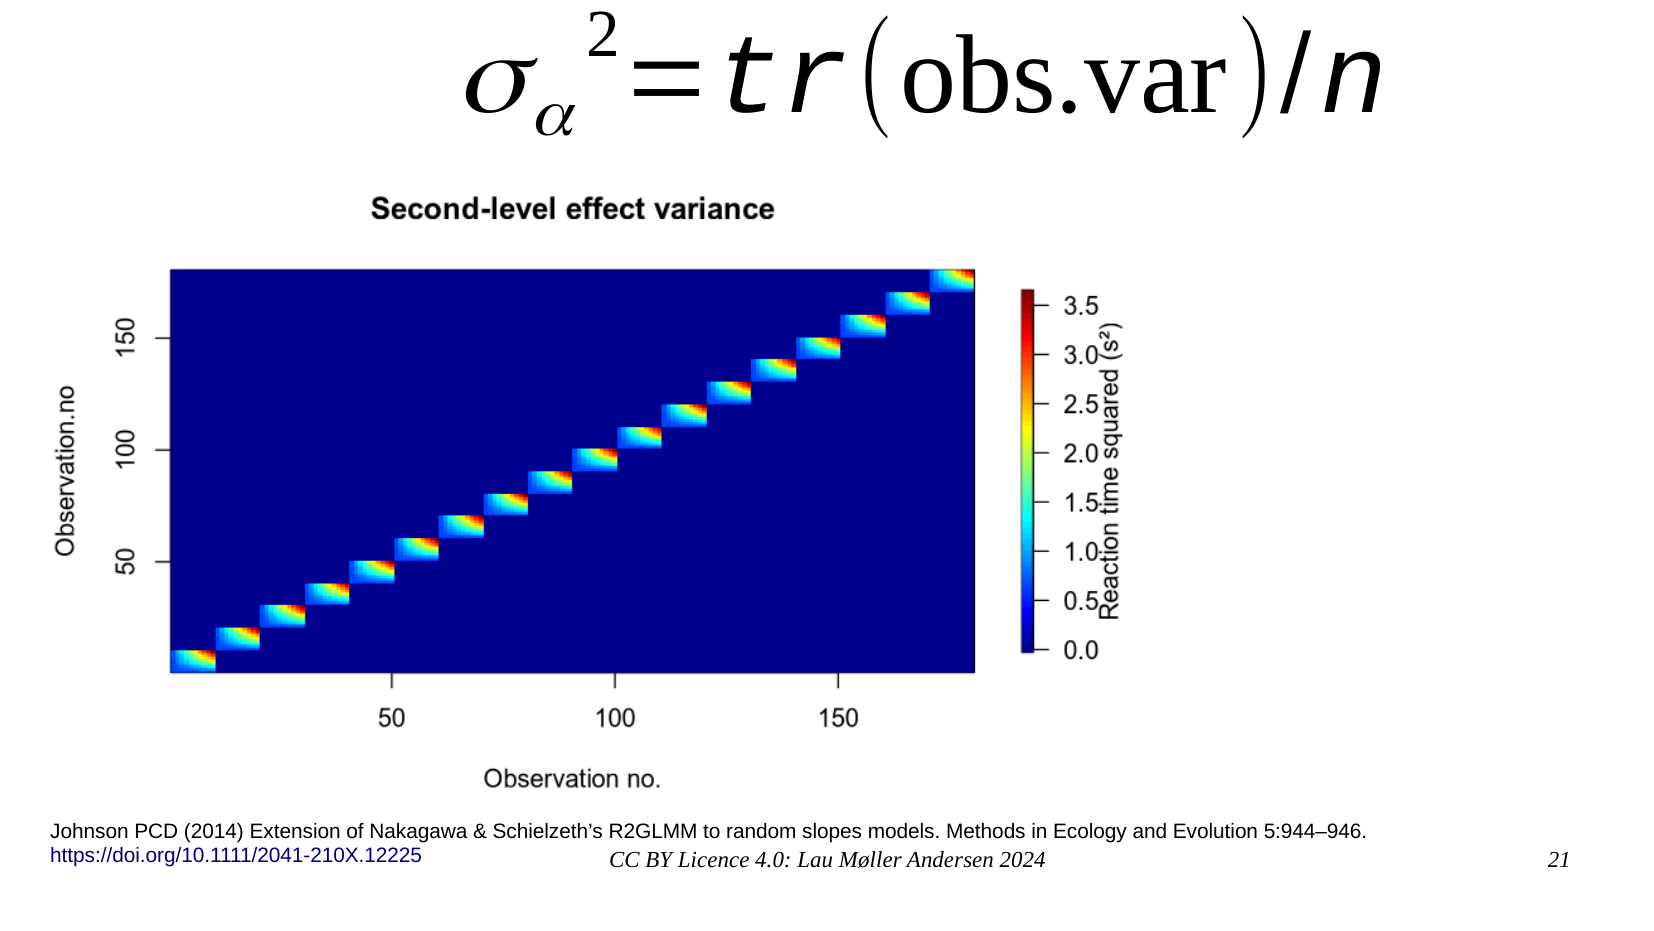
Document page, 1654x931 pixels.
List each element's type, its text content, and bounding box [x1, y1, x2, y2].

text_box Johnson PCD (2014) Extension of Nakagawa & Schielzeth’s R2GLMM to random slopes models. Methods in Ecology and Evolution 5:944–946. https://doi.org/10.1111/2041-210X.12225 [35, 812, 1388, 875]
picture [47, 146, 1149, 812]
chart [448, 0, 1395, 147]
